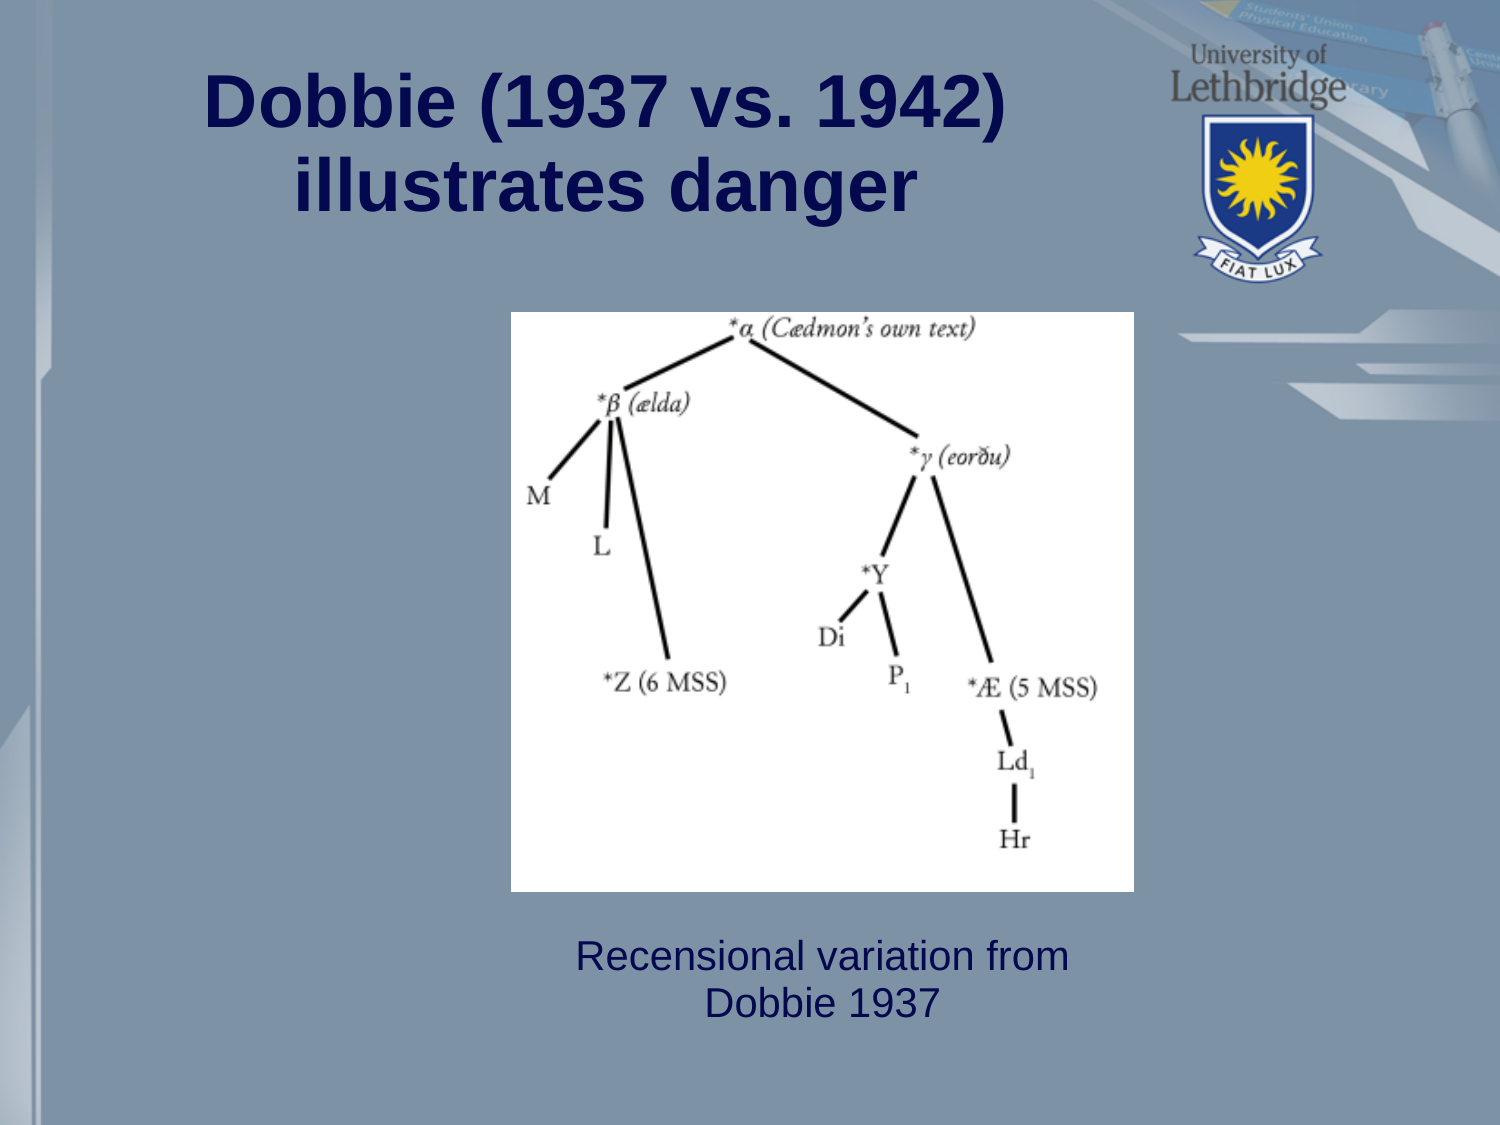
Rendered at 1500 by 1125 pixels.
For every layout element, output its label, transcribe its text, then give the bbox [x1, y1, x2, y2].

list Recensional variation from Dobbie 1937 [511, 933, 1134, 1052]
picture [0, 0, 1500, 1125]
title Dobbie (1937 vs. 1942) illustrates danger [75, 46, 1138, 241]
